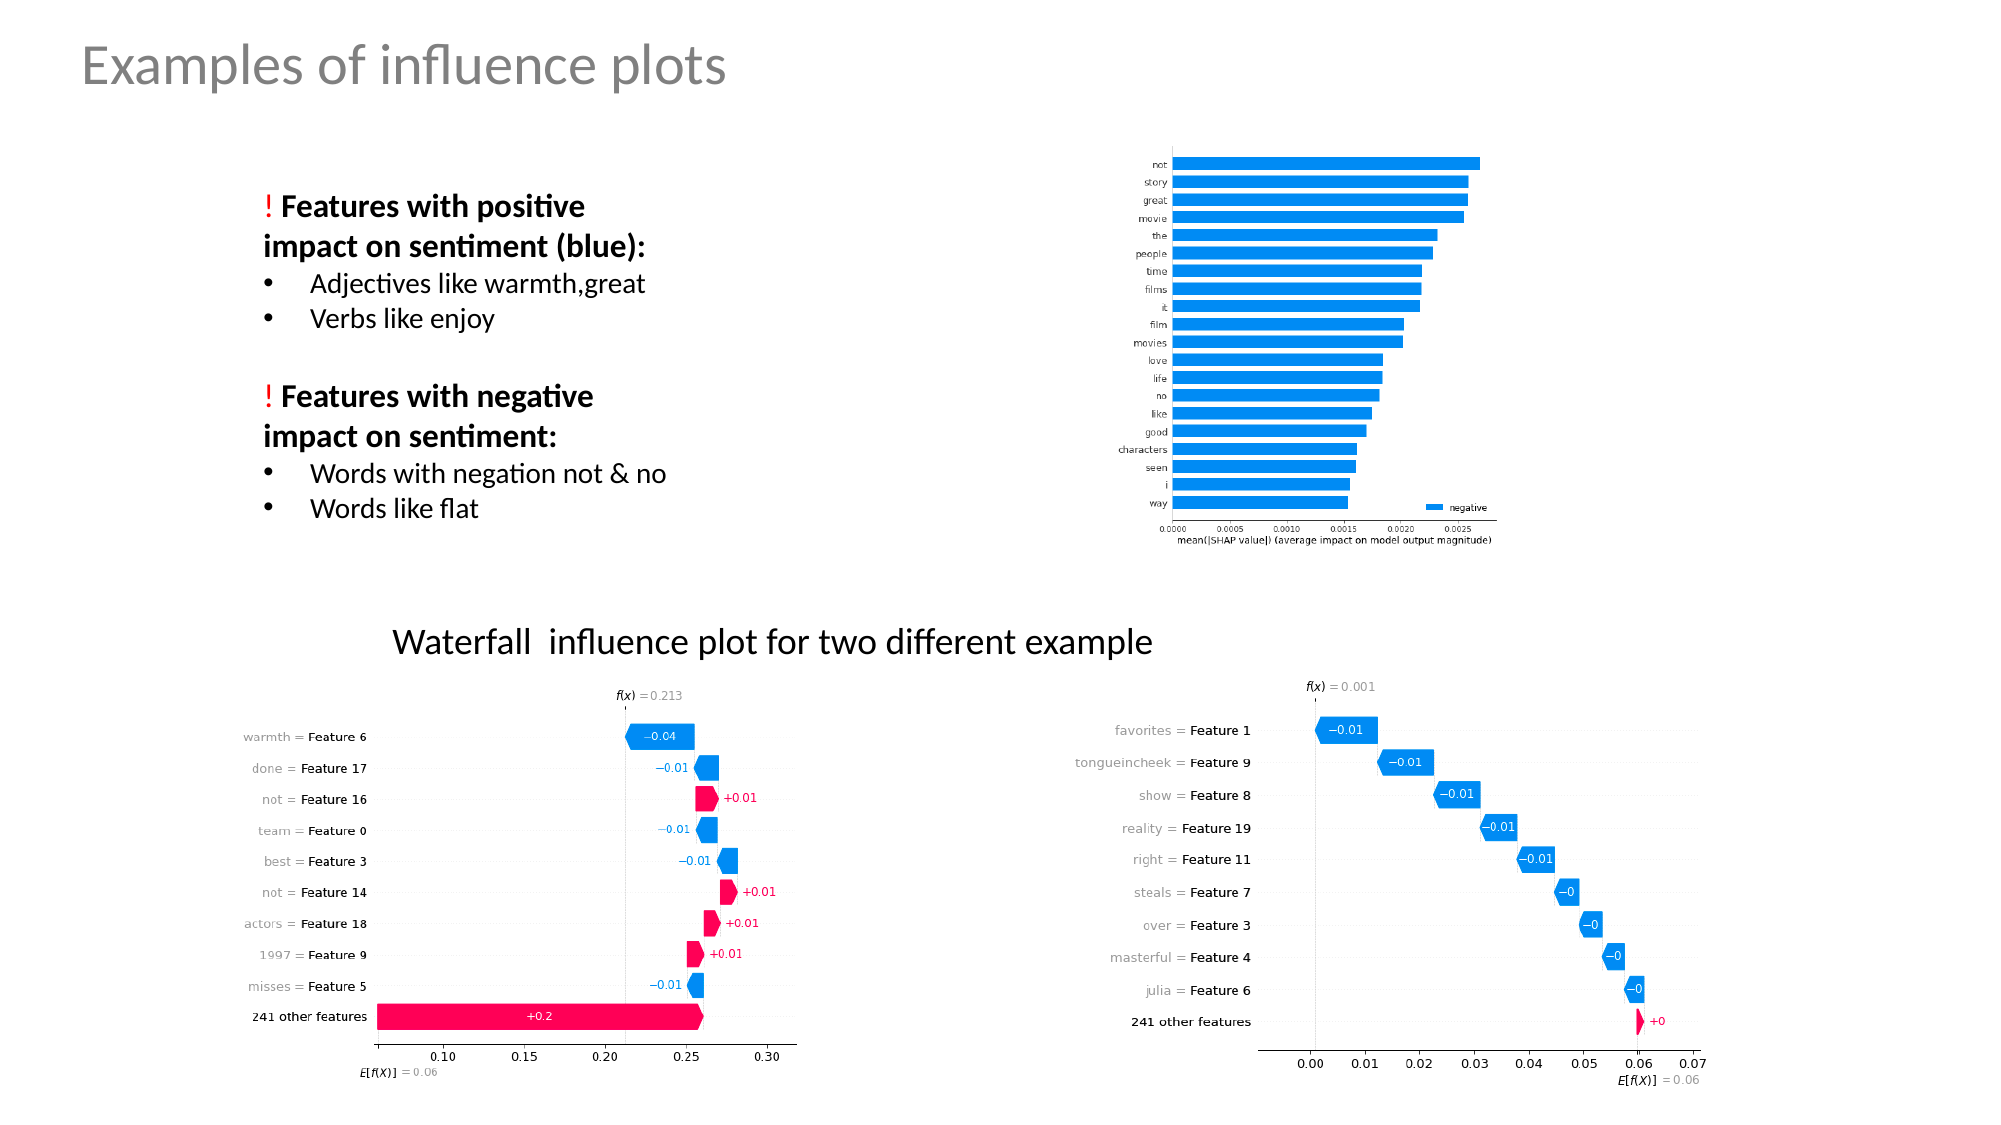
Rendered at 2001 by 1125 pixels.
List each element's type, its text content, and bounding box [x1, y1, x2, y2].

picture [1062, 673, 1752, 1107]
text_box ǃ Features with positive impact on sentiment (blue): Adjectives like warmth,great Verbs like enjoy ǃ Features with negative impact on sentiment: Words with negation not & no Words like flat [248, 177, 683, 567]
picture [1110, 141, 1725, 559]
text_box Waterfall influence plot for two different example [377, 609, 1178, 670]
picture [236, 682, 831, 1087]
text_box Examples of influence plots [67, 18, 1103, 104]
